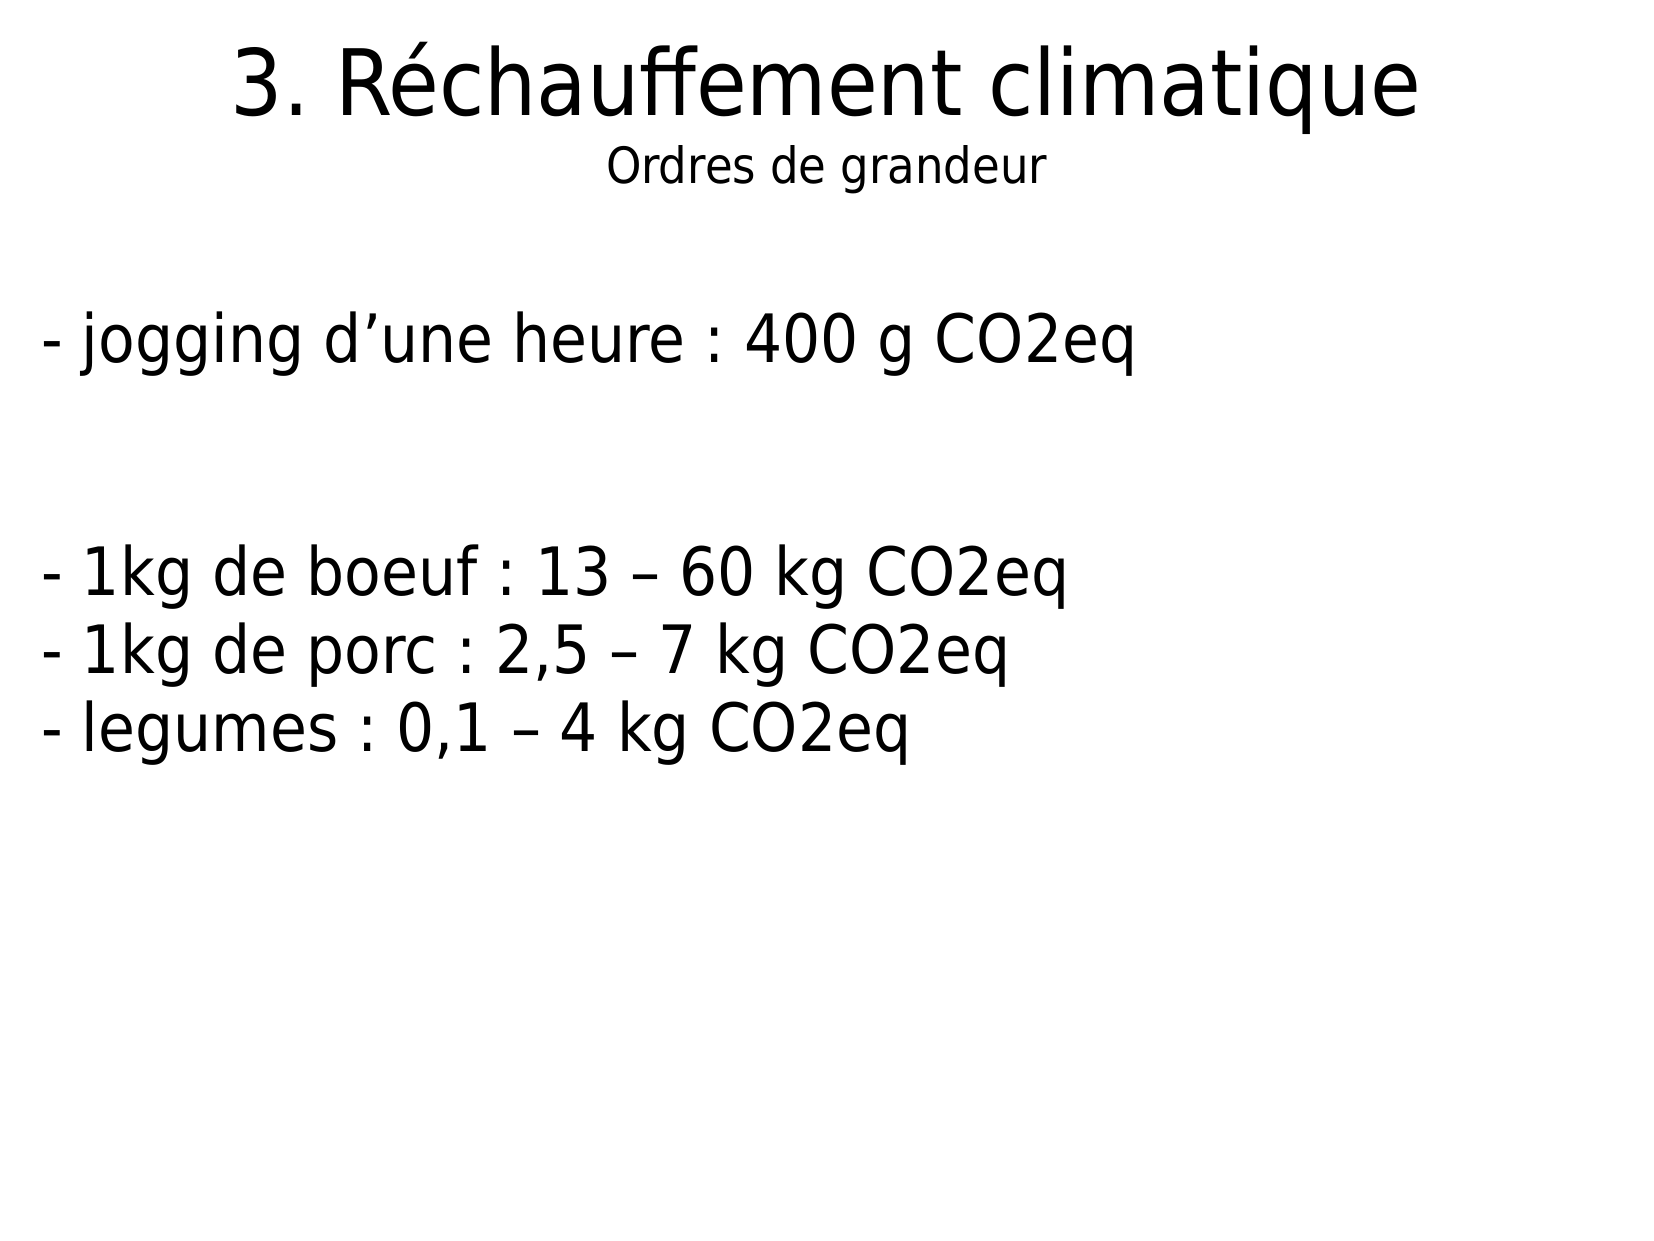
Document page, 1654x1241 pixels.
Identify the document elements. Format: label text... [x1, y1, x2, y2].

title - jogging d’une heure : 400 g CO2eq - 1kg de boeuf : 13 – 60 kg CO2eq - 1kg de porc : 2,5 – 7 kg CO2eq - legumes : 0,1 – 4 kg CO2eq [41, 222, 1613, 1234]
title 3. Réchauffement climatique Ordres de grandeur [41, 12, 1613, 214]
